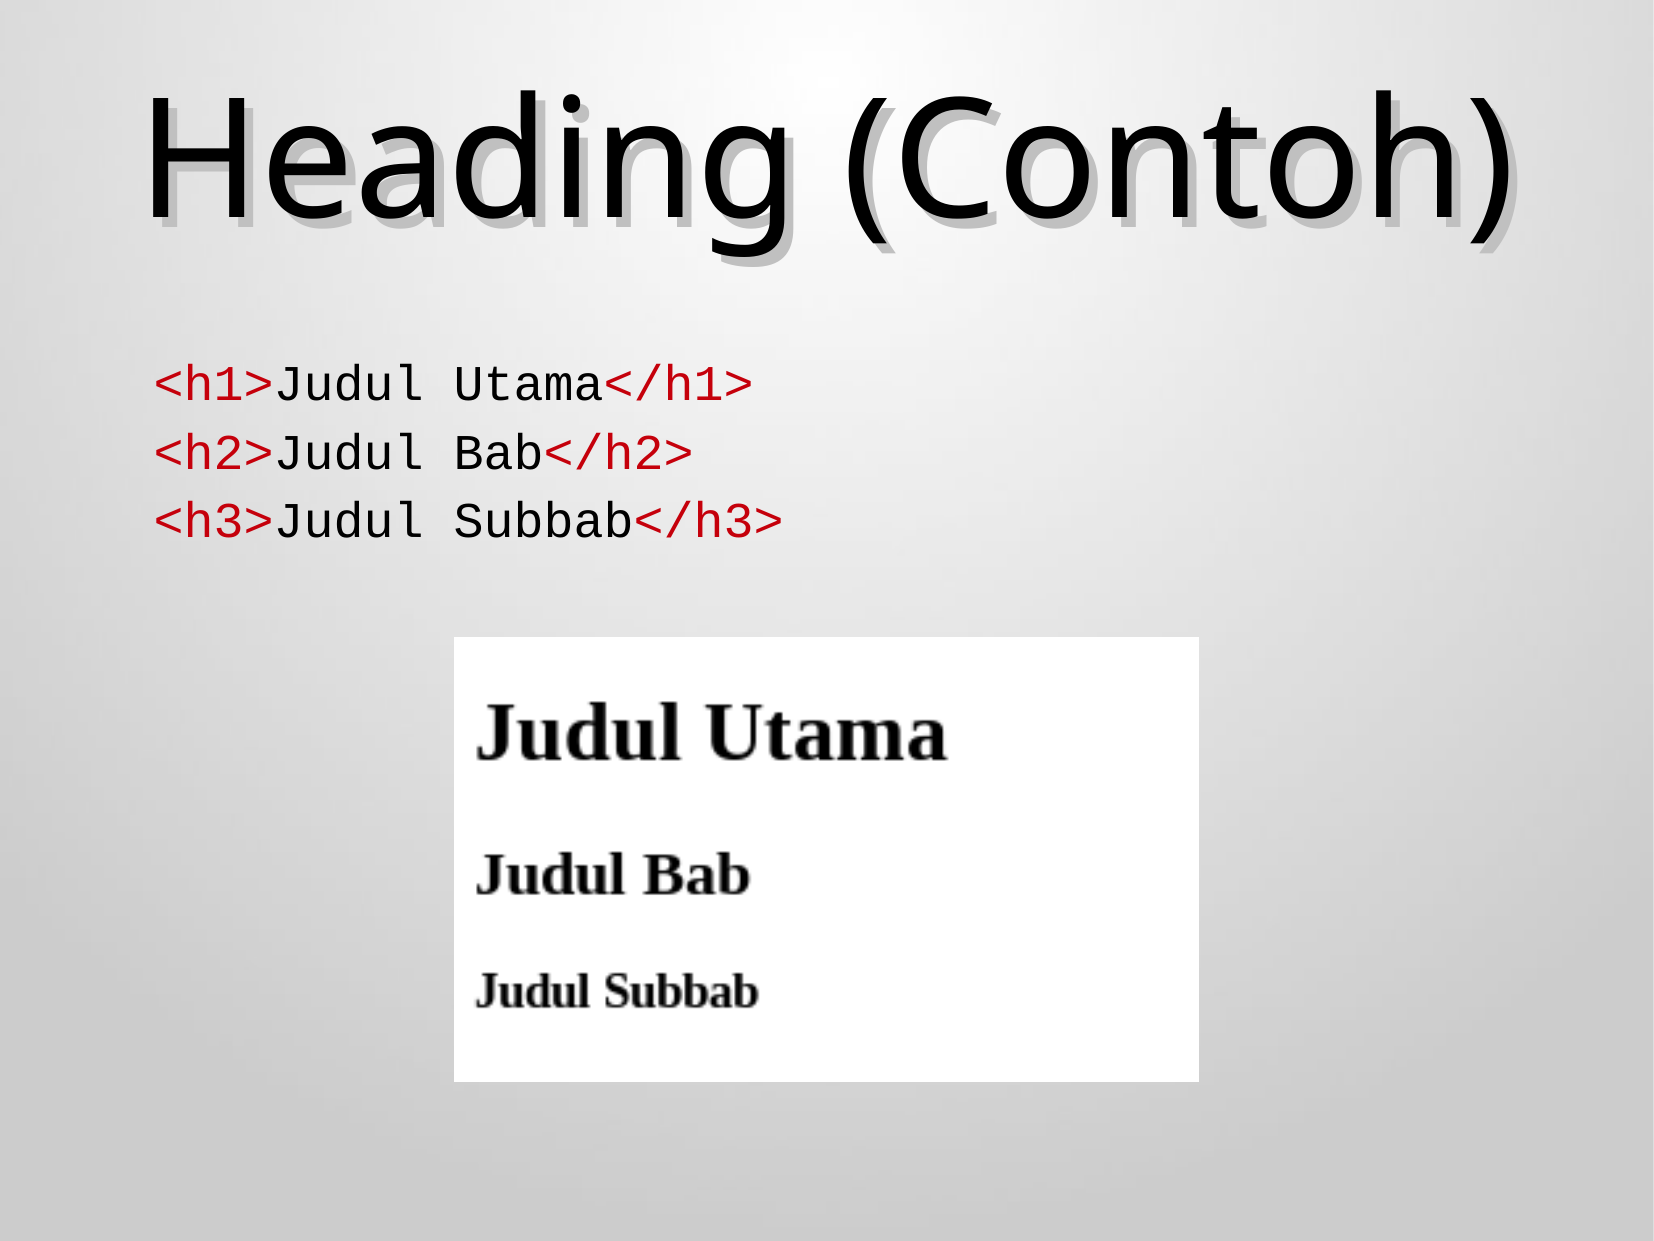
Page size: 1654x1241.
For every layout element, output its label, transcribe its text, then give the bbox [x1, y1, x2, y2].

picture [0, 0, 1654, 1241]
list <h1>Judul Utama</h1> <h2>Judul Bab</h2> <h3>Judul Subbab</h3> [82, 290, 1571, 1109]
title Heading (Contoh) [82, 52, 1571, 254]
